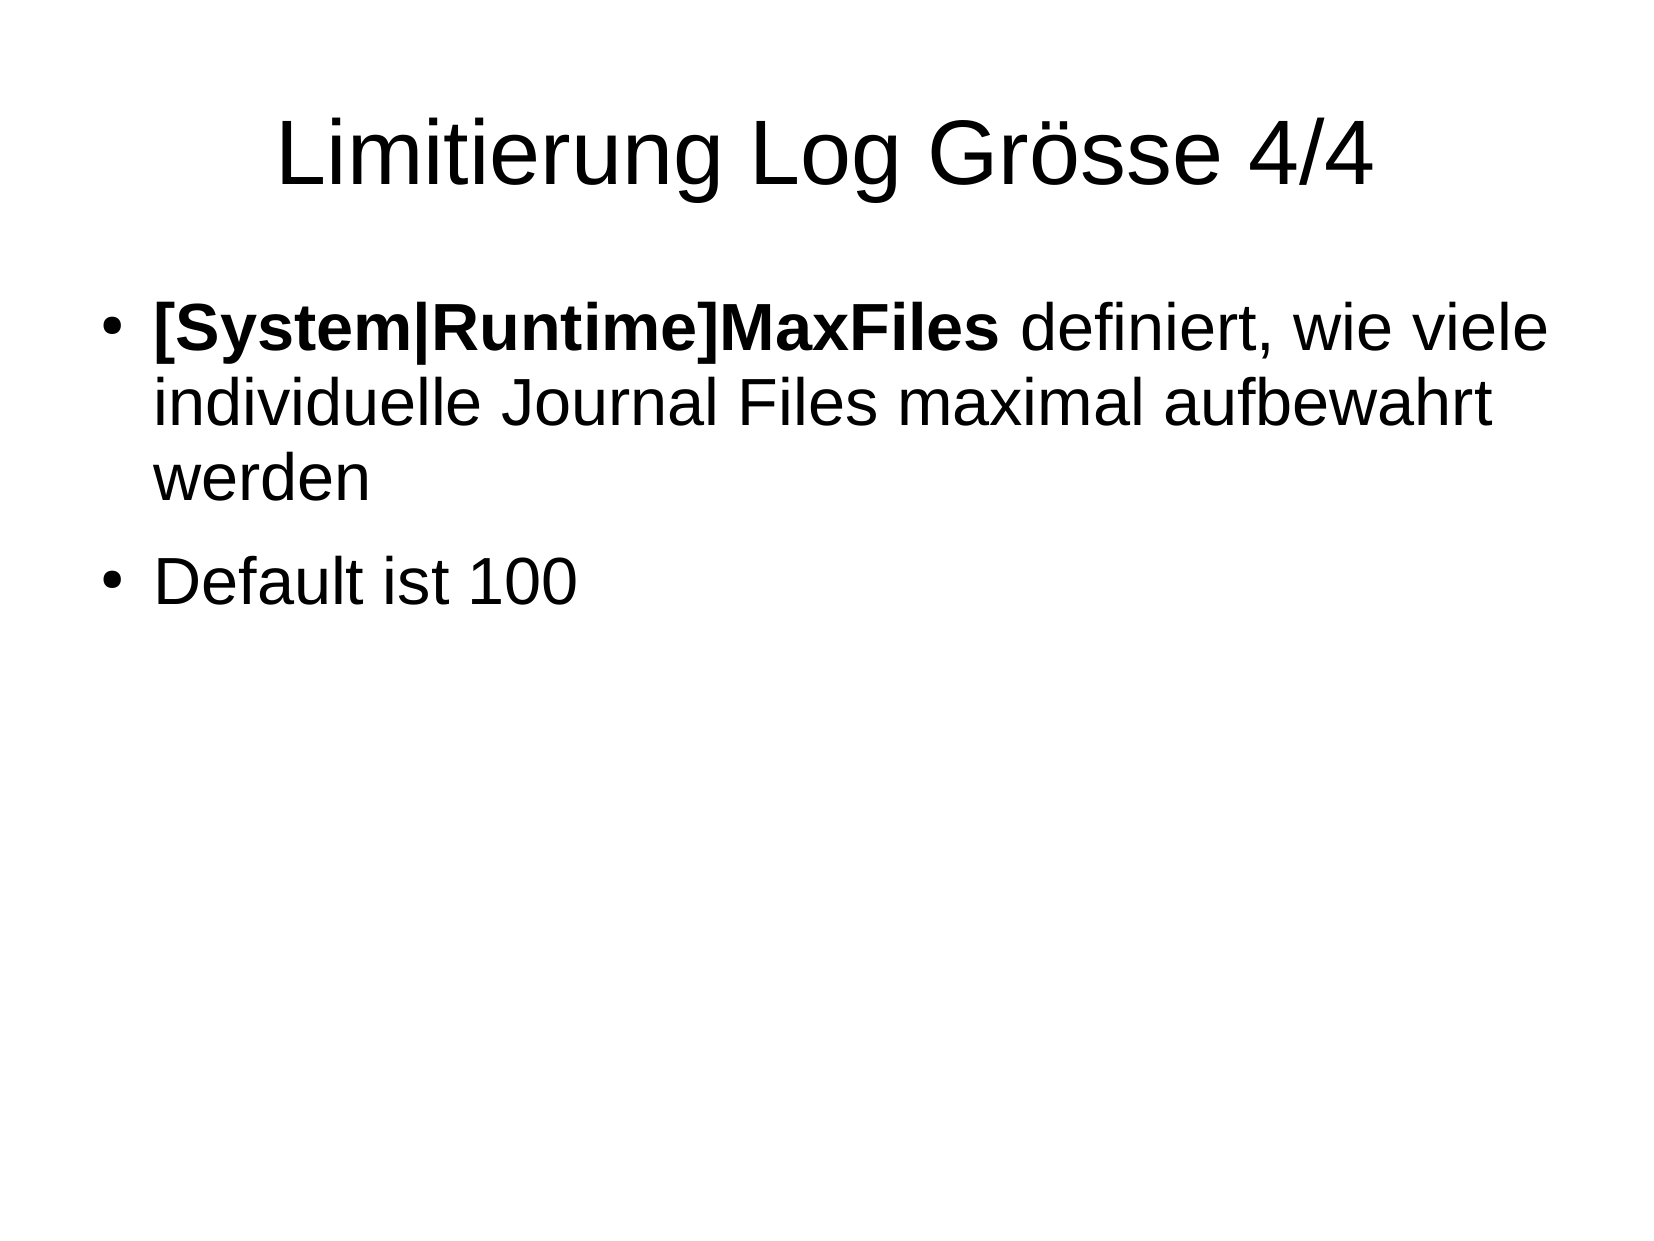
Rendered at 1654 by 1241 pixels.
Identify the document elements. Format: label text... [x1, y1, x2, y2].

list [System|Runtime]MaxFiles definiert, wie viele individuelle Journal Files maximal aufbewahrt werden Default ist 100 [82, 290, 1571, 1010]
title Limitierung Log Grösse 4/4 [82, 49, 1571, 257]
